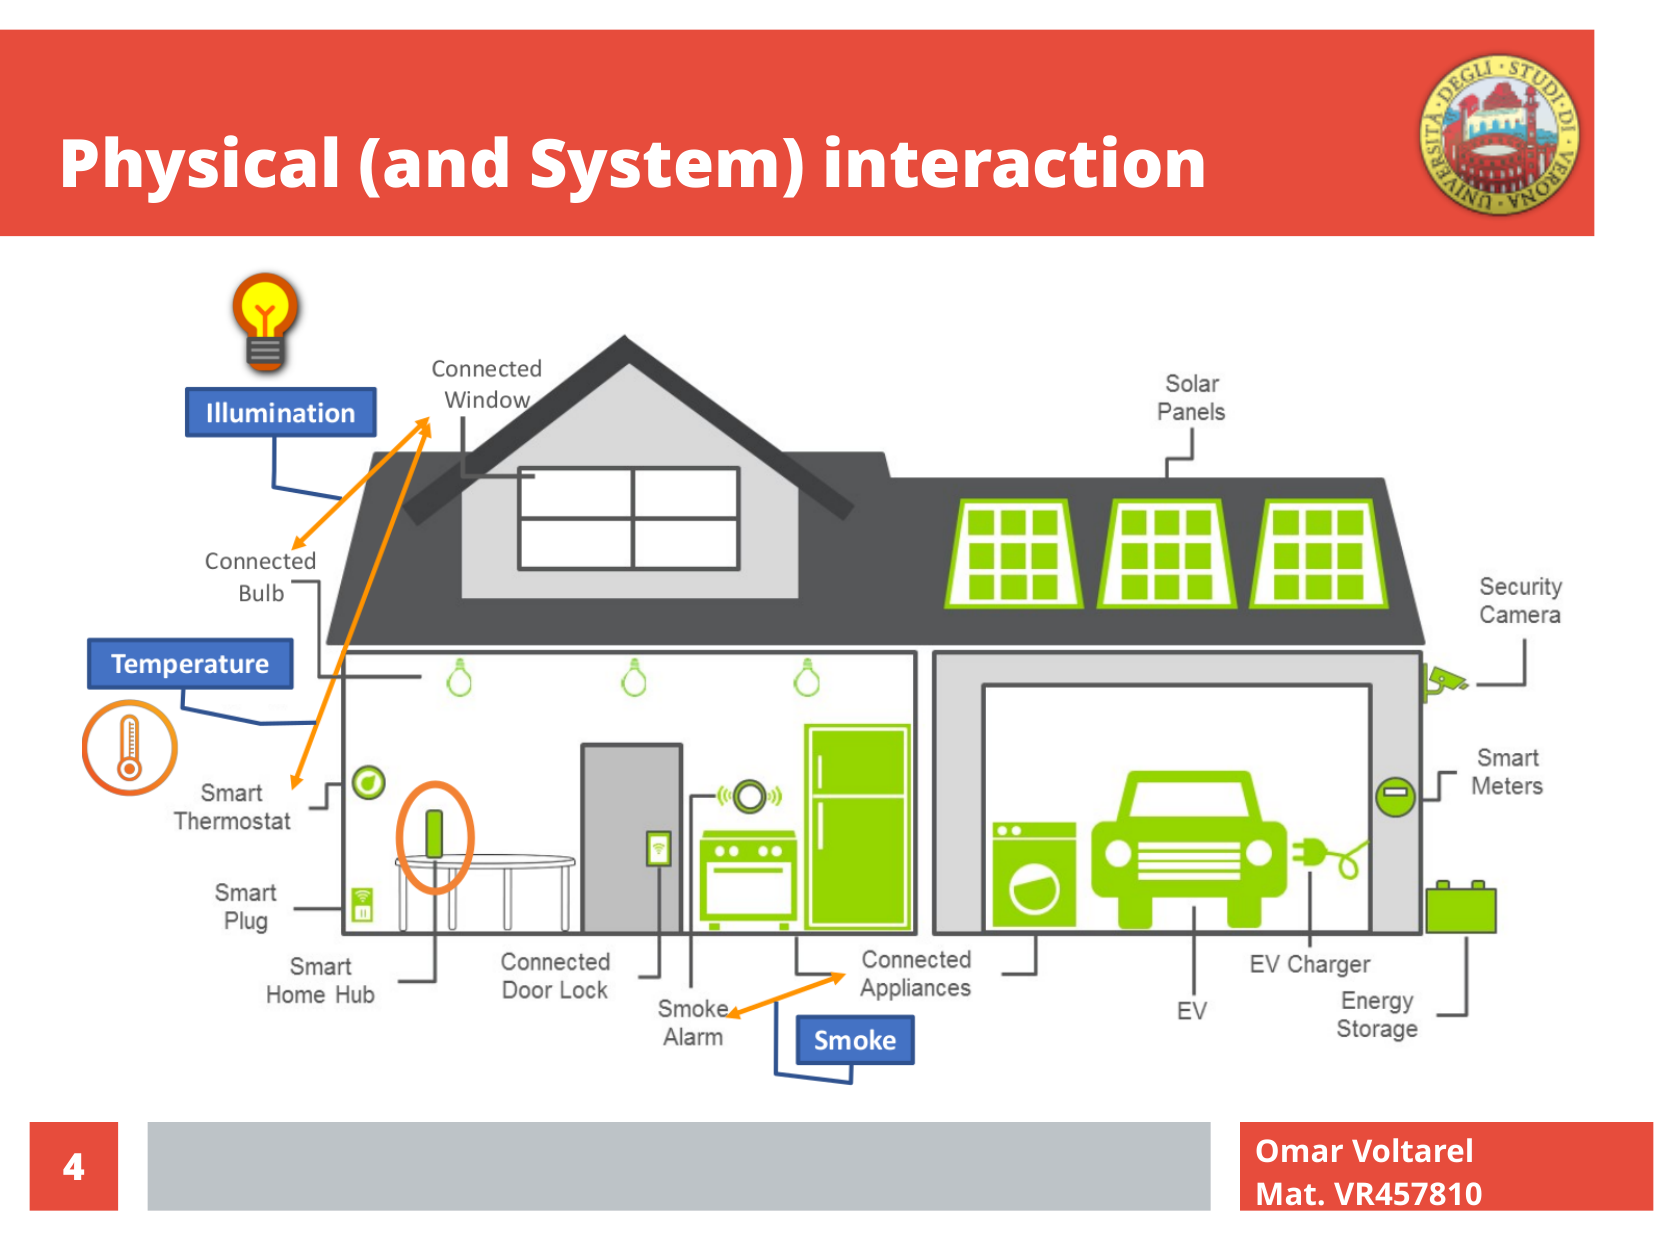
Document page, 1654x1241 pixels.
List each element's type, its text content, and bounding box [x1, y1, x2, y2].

picture [82, 259, 1583, 1087]
title Physical (and System) interaction [59, 59, 1393, 207]
text_box Omar Voltarel Mat. VR457810 [1240, 1122, 1607, 1210]
picture [1393, 23, 1619, 249]
